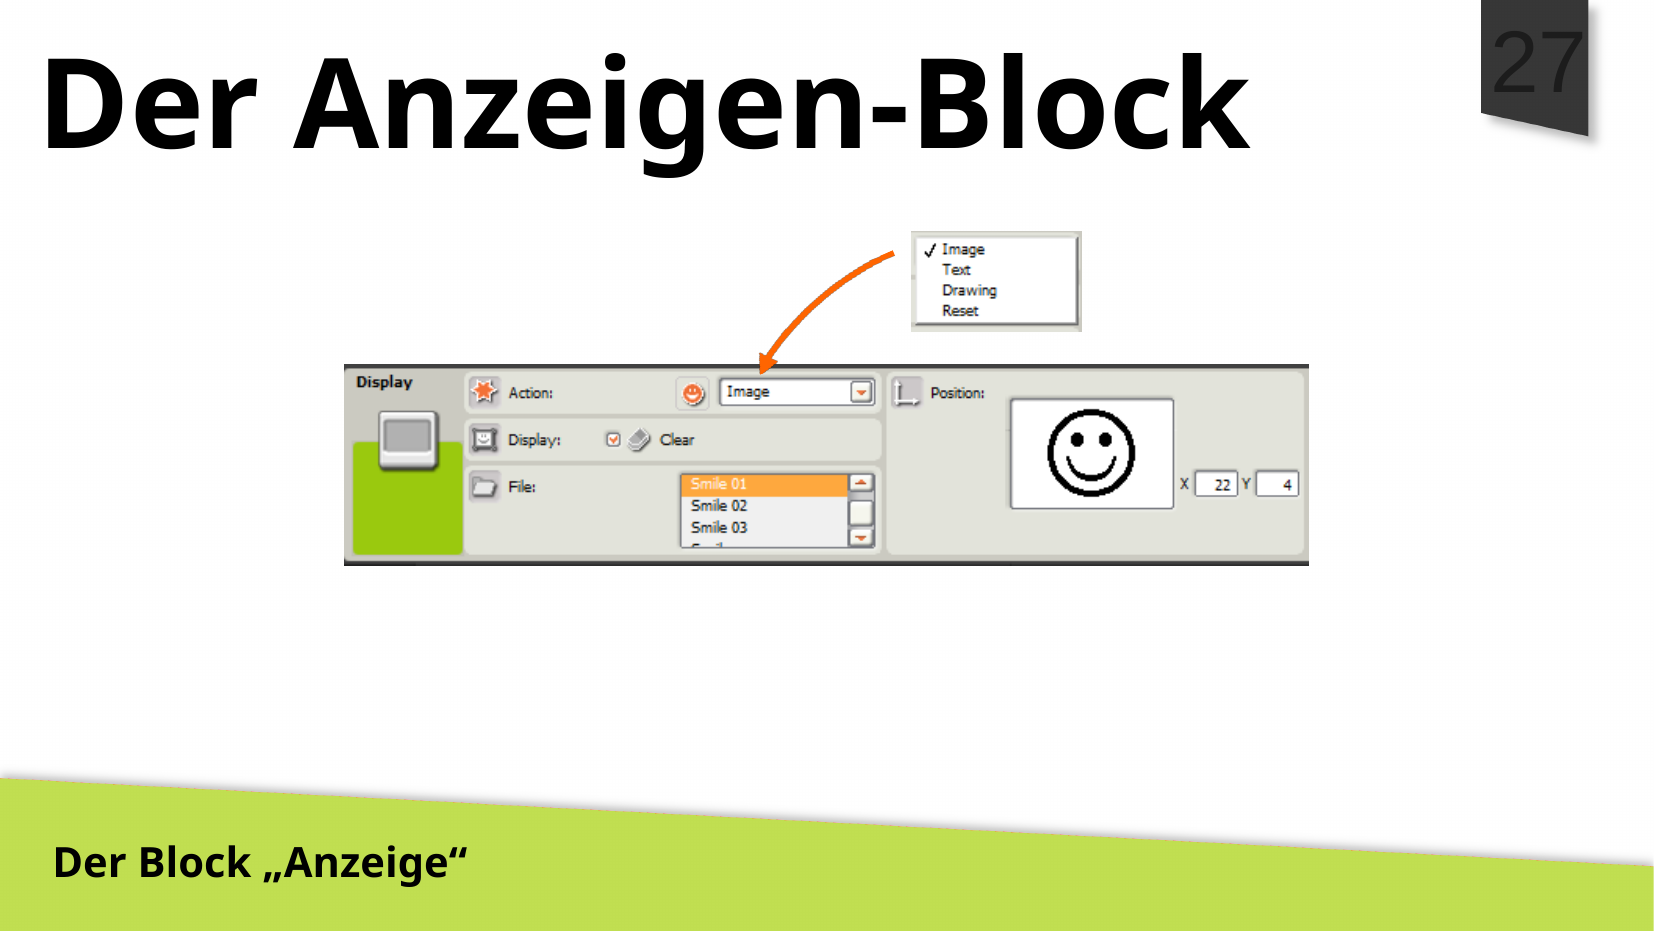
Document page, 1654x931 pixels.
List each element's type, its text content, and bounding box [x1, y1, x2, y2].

title Der Anzeigen-Block [37, 18, 1388, 182]
text_box <Foliennummer> [1151, 5, 1603, 156]
text_box Der Block „Anzeige“ [37, 825, 863, 901]
picture [0, 0, 1654, 931]
